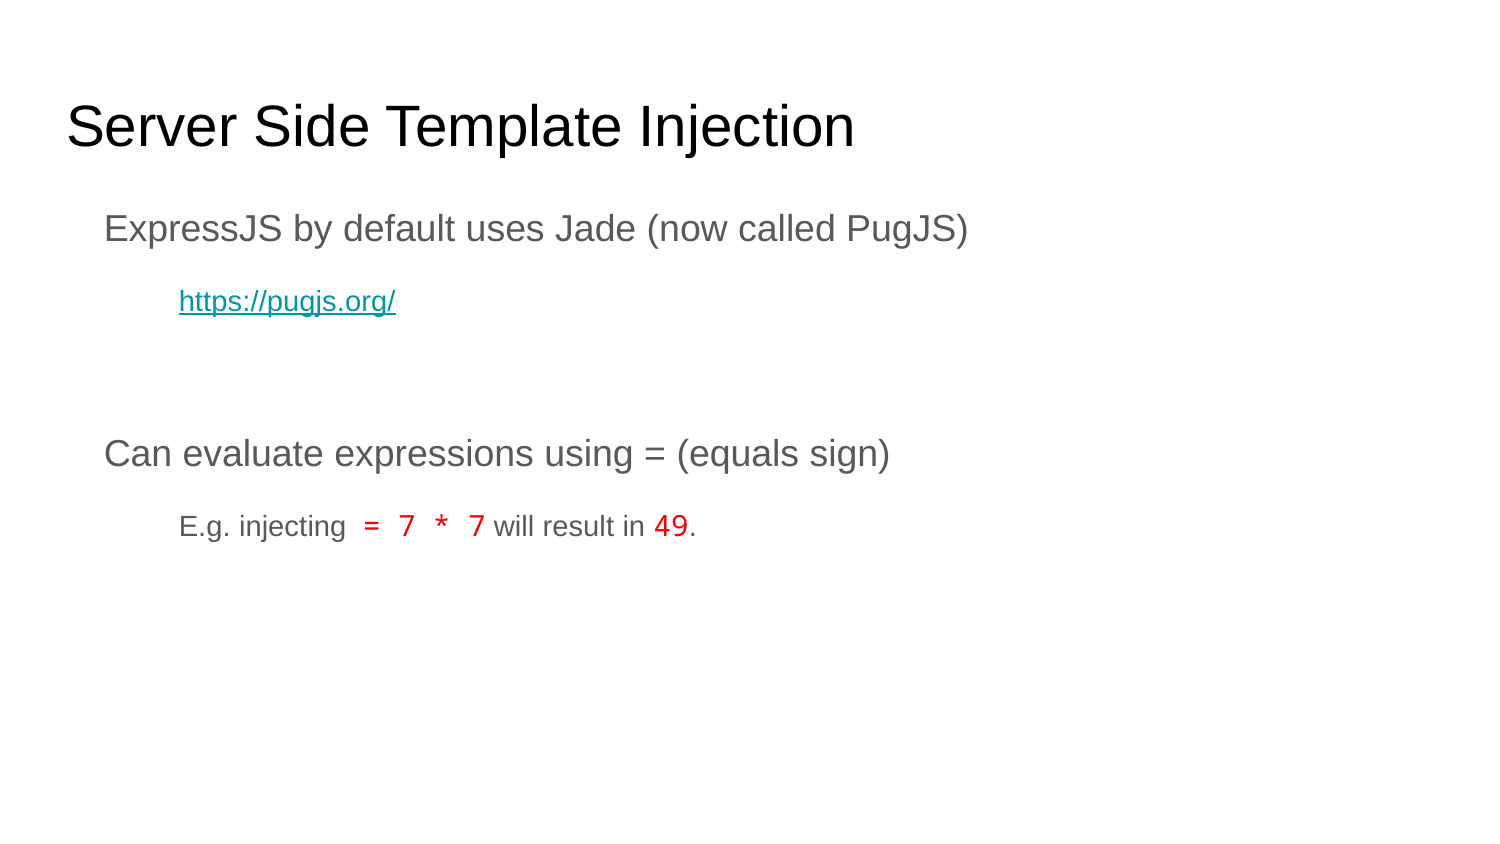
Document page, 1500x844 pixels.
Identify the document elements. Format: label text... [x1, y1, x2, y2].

list ExpressJS by default uses Jade (now called PugJS) https://pugjs.org/ Can evaluate expressions using = (equals sign) E.g. injecting = 7 * 7 will result in 49. [51, 189, 1449, 750]
title Server Side Template Injection [51, 72, 1449, 167]
